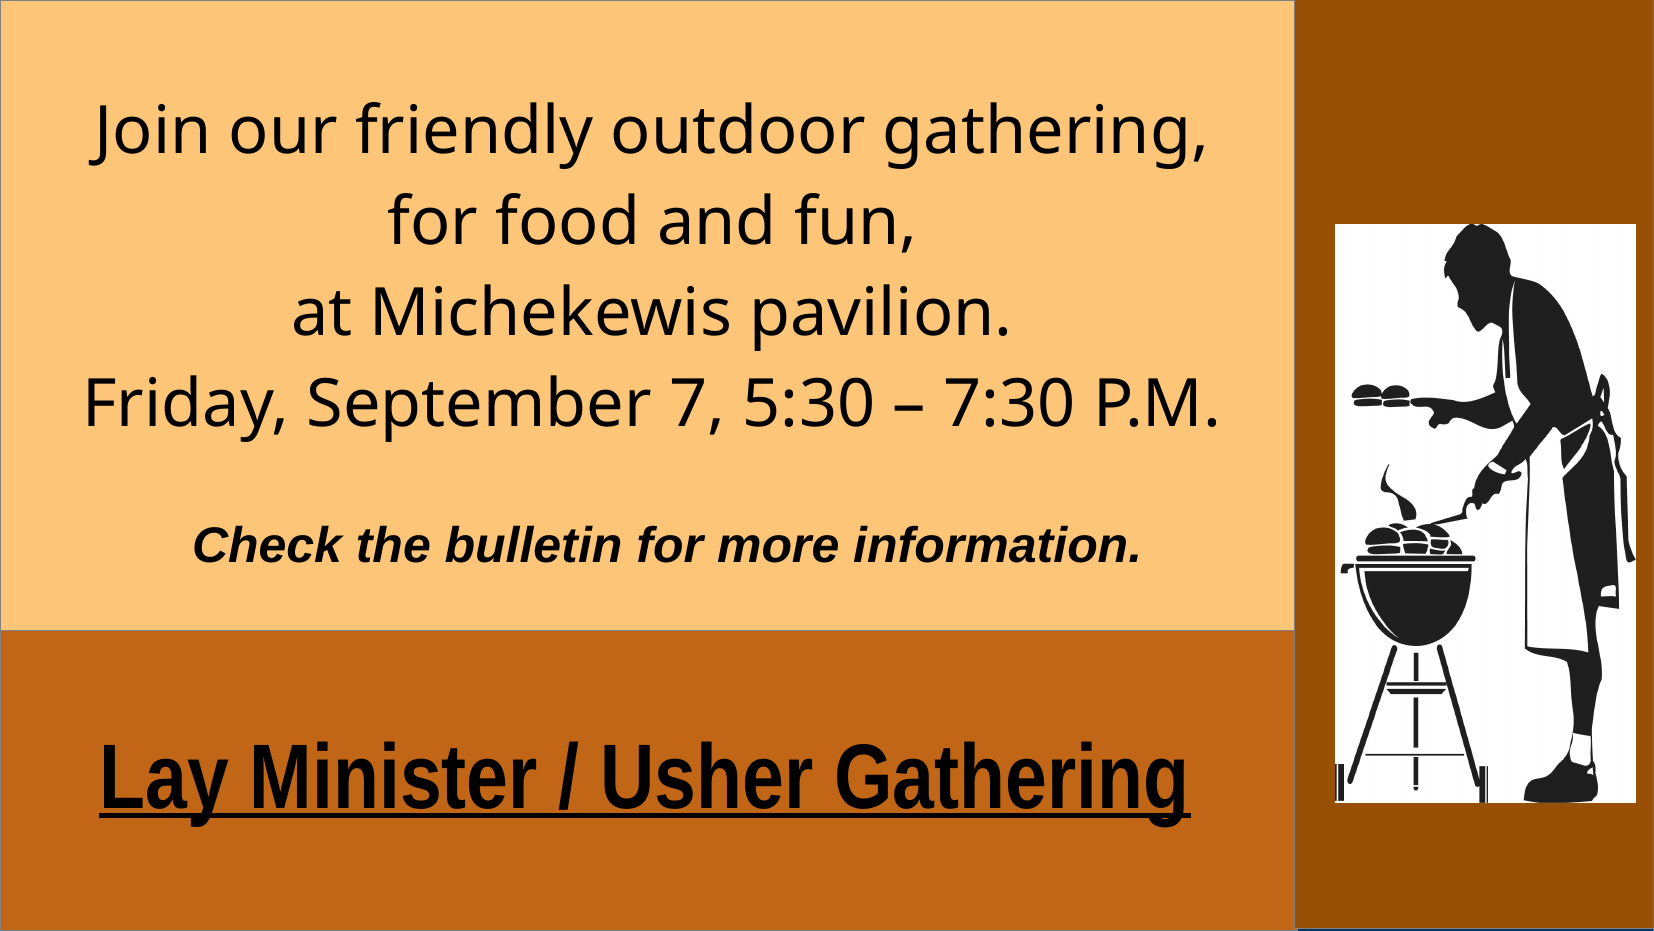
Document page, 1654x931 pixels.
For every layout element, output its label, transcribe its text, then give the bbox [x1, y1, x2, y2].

text_box Join our friendly outdoor gathering, for food and fun, at Michekewis pavilion. Friday, September 7, 5:30 – 7:30 P.M. [45, 75, 1261, 396]
text_box Lay Minister / Usher Gathering [75, 715, 1216, 856]
text_box [0, 0, 1654, 931]
picture [1335, 224, 1636, 803]
text_box Check the bulletin for more information. [75, 510, 1261, 586]
